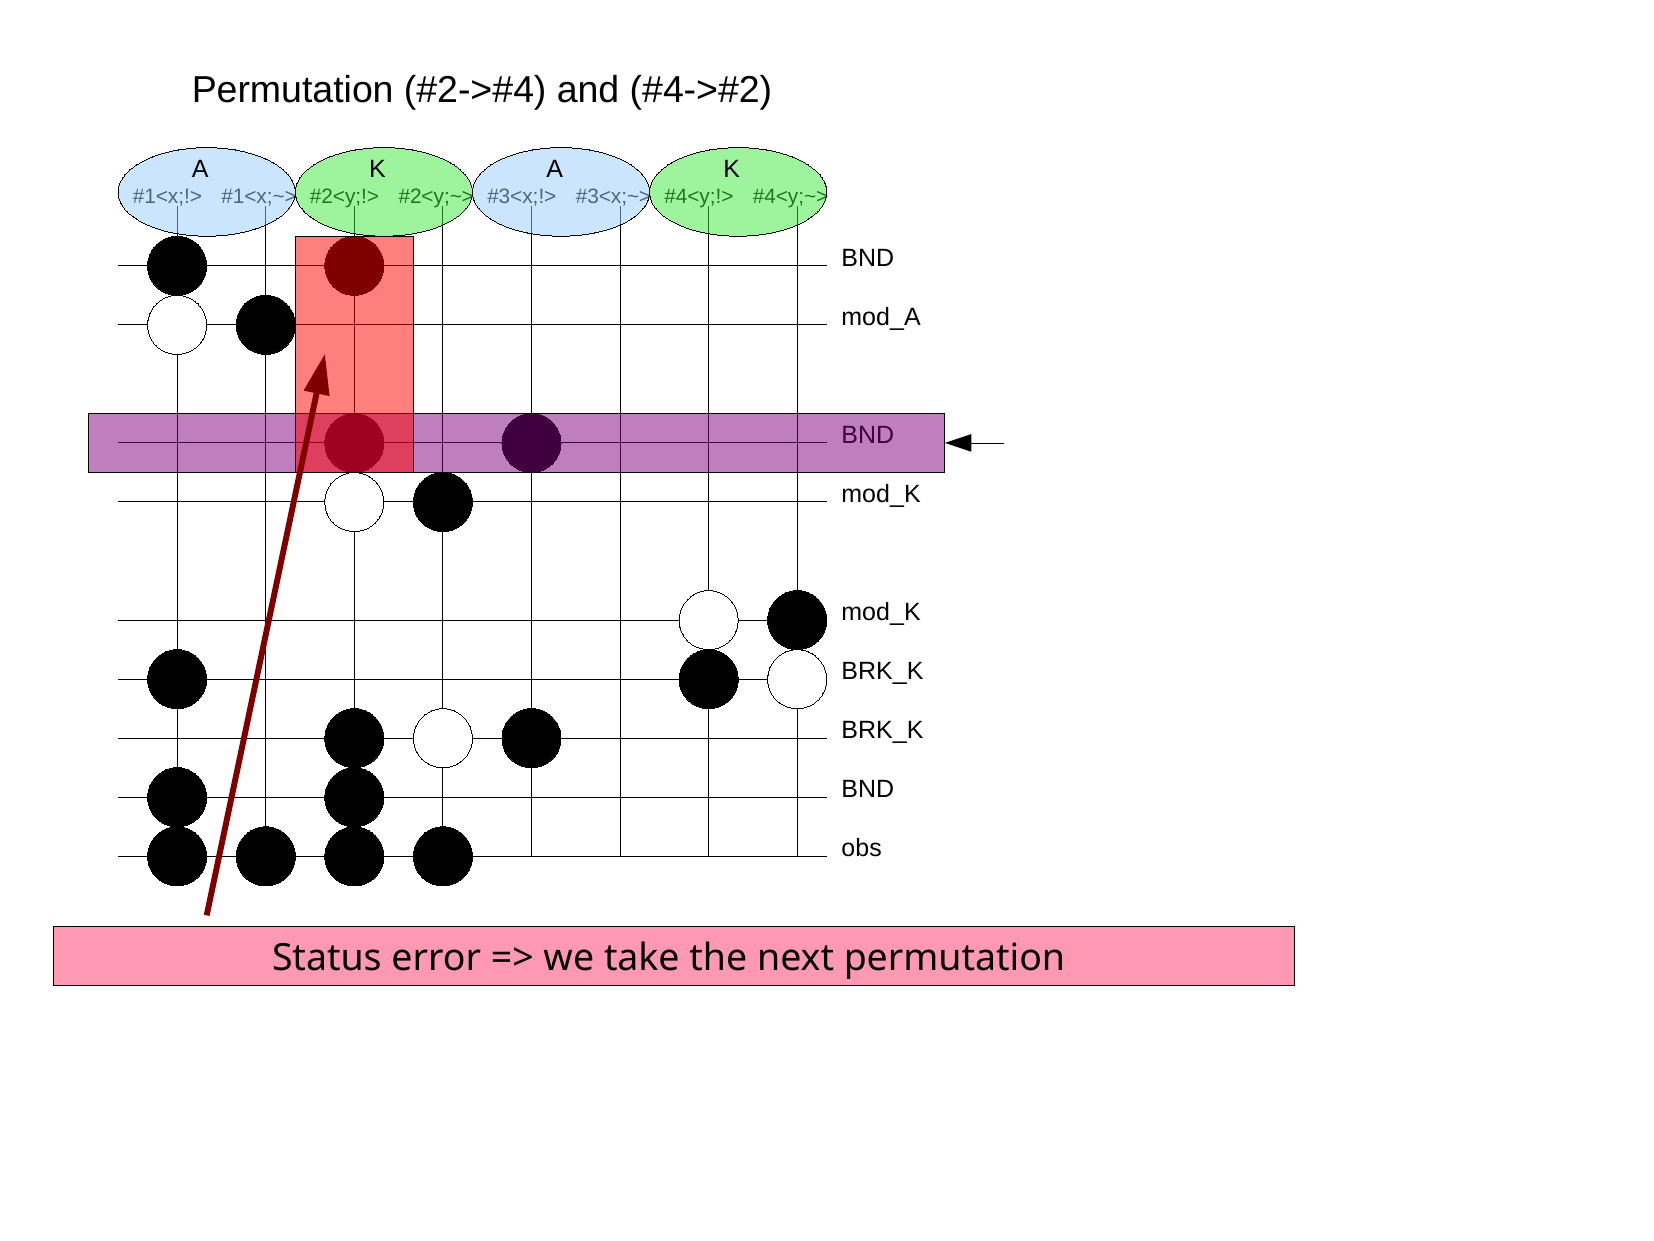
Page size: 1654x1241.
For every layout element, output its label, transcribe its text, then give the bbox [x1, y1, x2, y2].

text_box #1<x;!> [118, 199, 129, 215]
text_box mod_K [826, 473, 937, 532]
text_box #2<y;!> [295, 198, 307, 215]
text_box [147, 649, 207, 709]
text_box [147, 767, 207, 886]
text_box [147, 236, 207, 355]
text_box A [531, 147, 578, 191]
text_box #4<y;~> [815, 177, 843, 215]
text_box [413, 826, 473, 886]
text_box #4<y;!> [649, 197, 661, 215]
text_box K [354, 147, 401, 191]
text_box BRK_K [826, 708, 939, 768]
text_box #3<x;!> [472, 197, 484, 215]
text_box #3<x;~> [638, 201, 649, 215]
text_box mod_K [826, 590, 937, 649]
text_box BND [826, 236, 910, 295]
text_box [501, 708, 562, 768]
text_box #1<x;~> [284, 200, 295, 215]
text_box [679, 590, 739, 709]
text_box mod_A [826, 295, 937, 355]
text_box #2<y;~> [461, 200, 472, 215]
text_box [413, 708, 473, 768]
text_box obs [826, 826, 897, 886]
text_box [88, 148, 945, 532]
text_box [236, 826, 296, 886]
text_box Permutation (#2->#4) and (#4->#2) [177, 61, 788, 119]
text_box BND [826, 767, 910, 827]
text_box A [177, 147, 224, 191]
text_box BRK_K [826, 649, 939, 708]
text_box Status error => we take the next permutation [53, 926, 1295, 986]
text_box [324, 708, 384, 886]
text_box [767, 590, 827, 709]
text_box K [708, 147, 756, 191]
